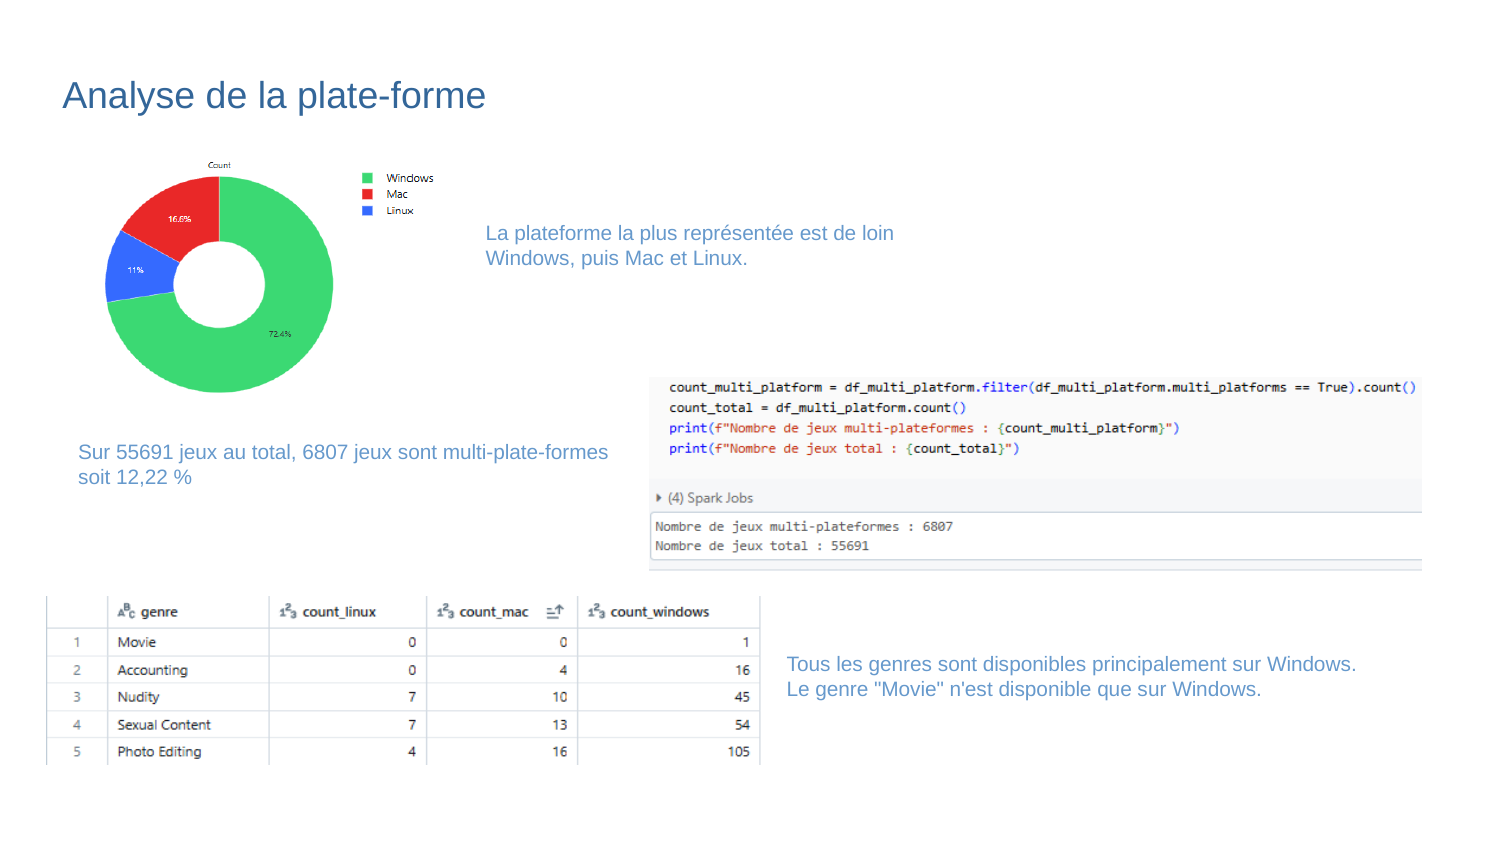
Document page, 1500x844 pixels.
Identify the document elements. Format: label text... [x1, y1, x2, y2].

title Analyse de la plate-forme [47, 55, 508, 142]
list Tous les genres sont disponibles principalement sur Windows. Le genre "Movie" n'est disponible que sur Windows. [771, 643, 1418, 709]
picture [70, 153, 443, 396]
picture [649, 377, 1422, 574]
list Sur 55691 jeux au total, 6807 jeux sont multi-plate-formes soit 12,22 % [63, 431, 626, 497]
list La plateforme la plus représentée est de loin Windows, puis Mac et Linux. [470, 212, 987, 278]
picture [46, 596, 762, 765]
